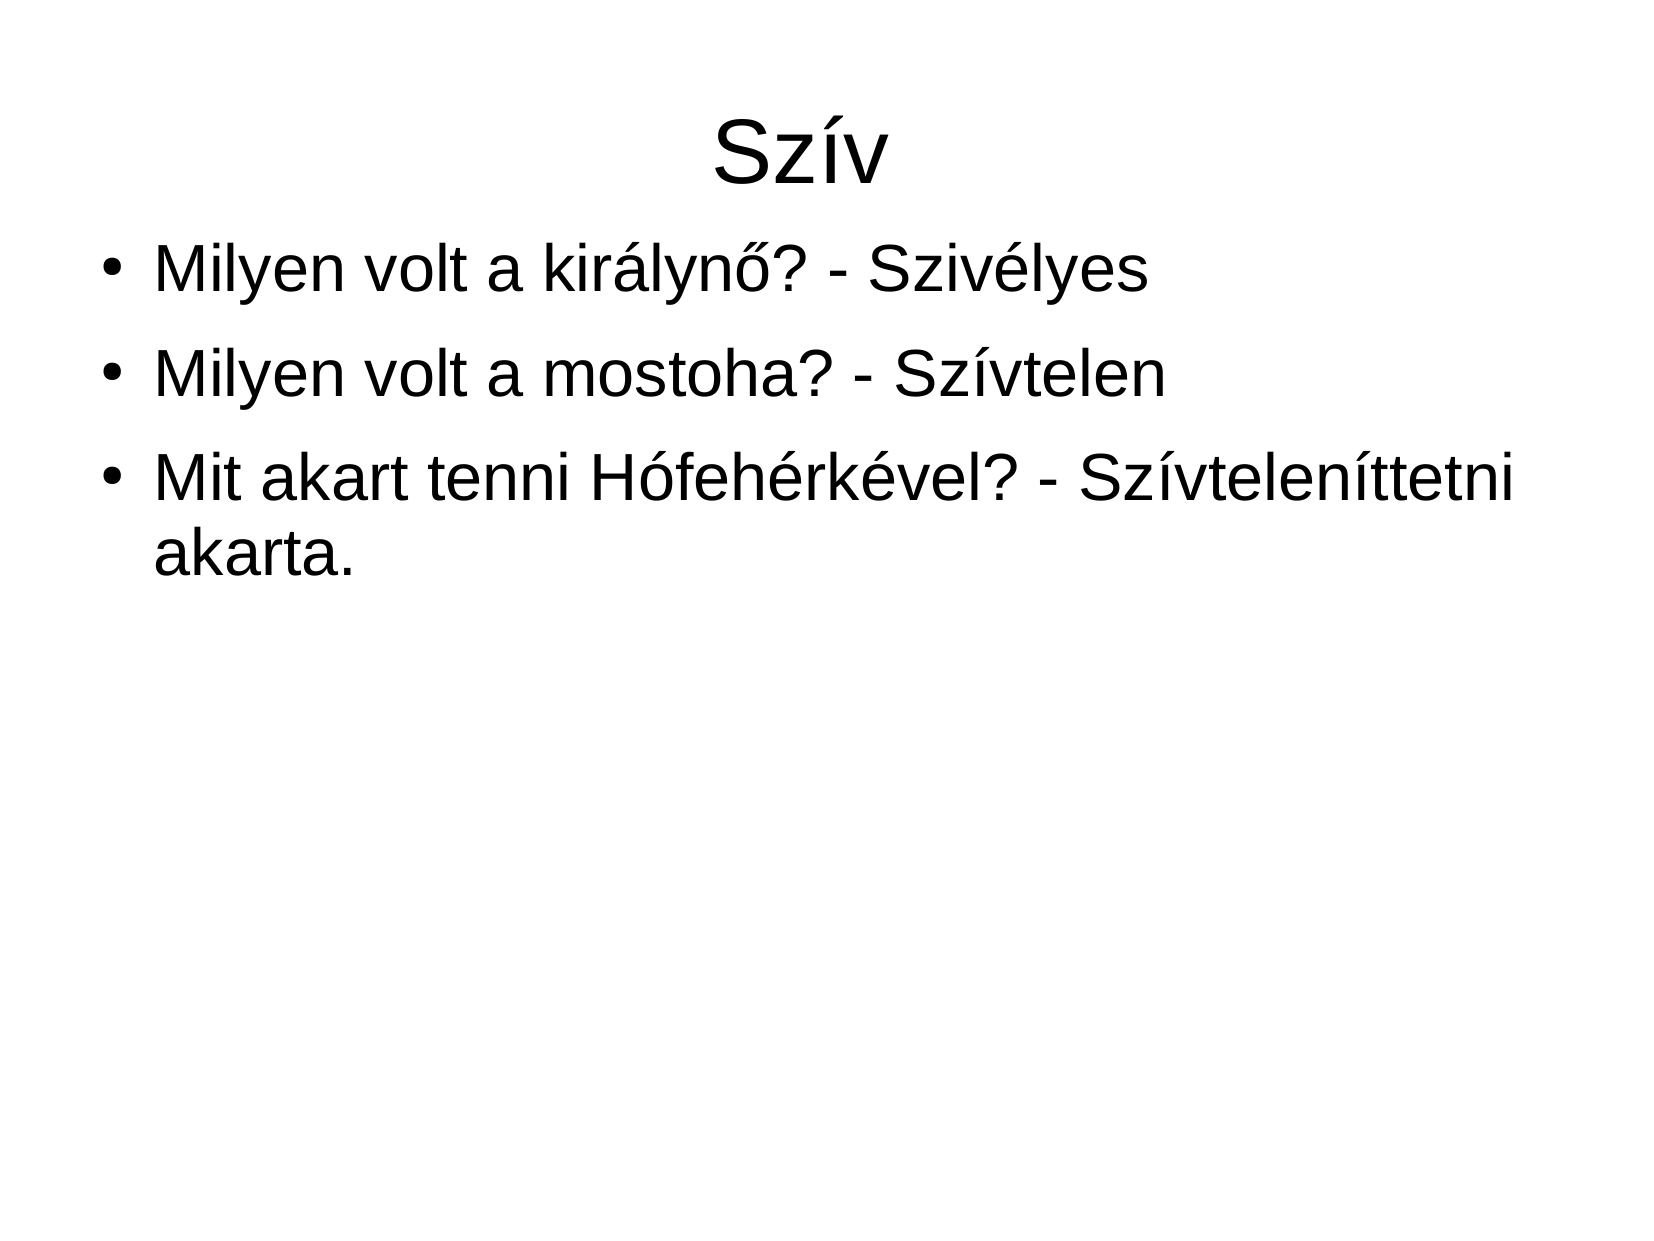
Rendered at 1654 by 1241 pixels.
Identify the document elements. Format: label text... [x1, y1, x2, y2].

title Szív [56, 47, 1546, 255]
list Milyen volt a királynő? - Szivélyes Milyen volt a mostoha? - Szívtelen Mit akart tenni Hófehérkével? - Szívteleníttetni akarta. [82, 231, 1571, 1186]
